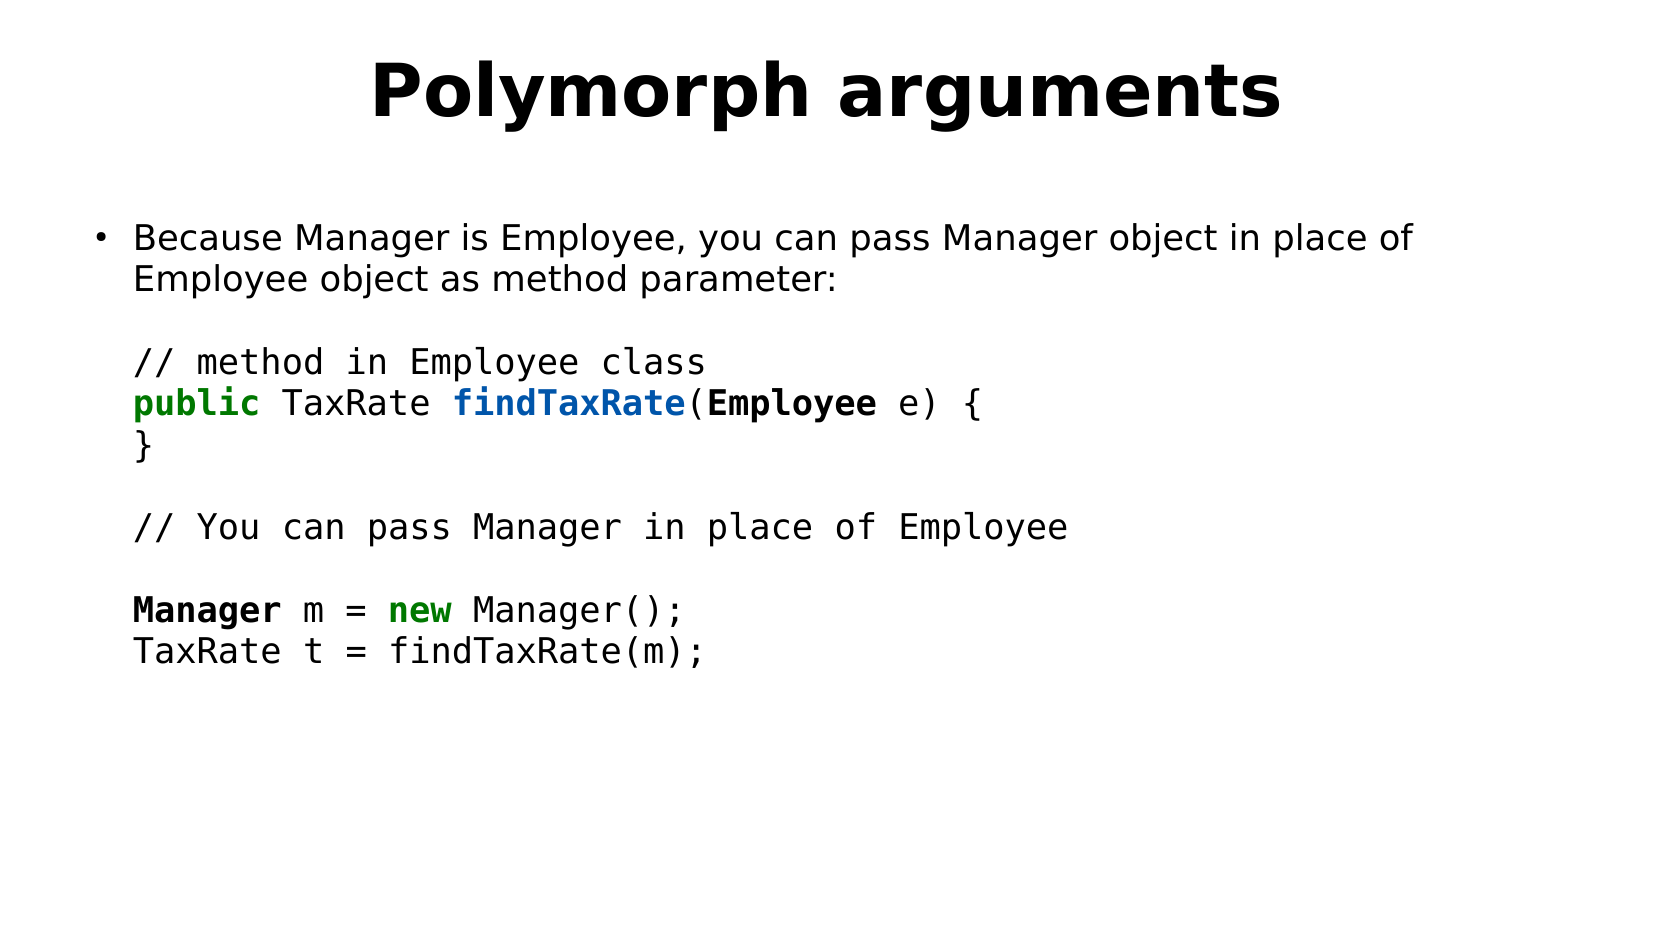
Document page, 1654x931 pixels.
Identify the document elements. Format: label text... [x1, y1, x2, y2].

title Polymorph arguments [82, 37, 1571, 147]
list Because Manager is Employee, you can pass Manager object in place of Employee object as method parameter: // method in Employee class public TaxRate findTaxRate(Employee e) { } // You can pass Manager in place of Employee Manager m = new Manager(); TaxRate t = findTaxRate(m); [82, 217, 1538, 758]
